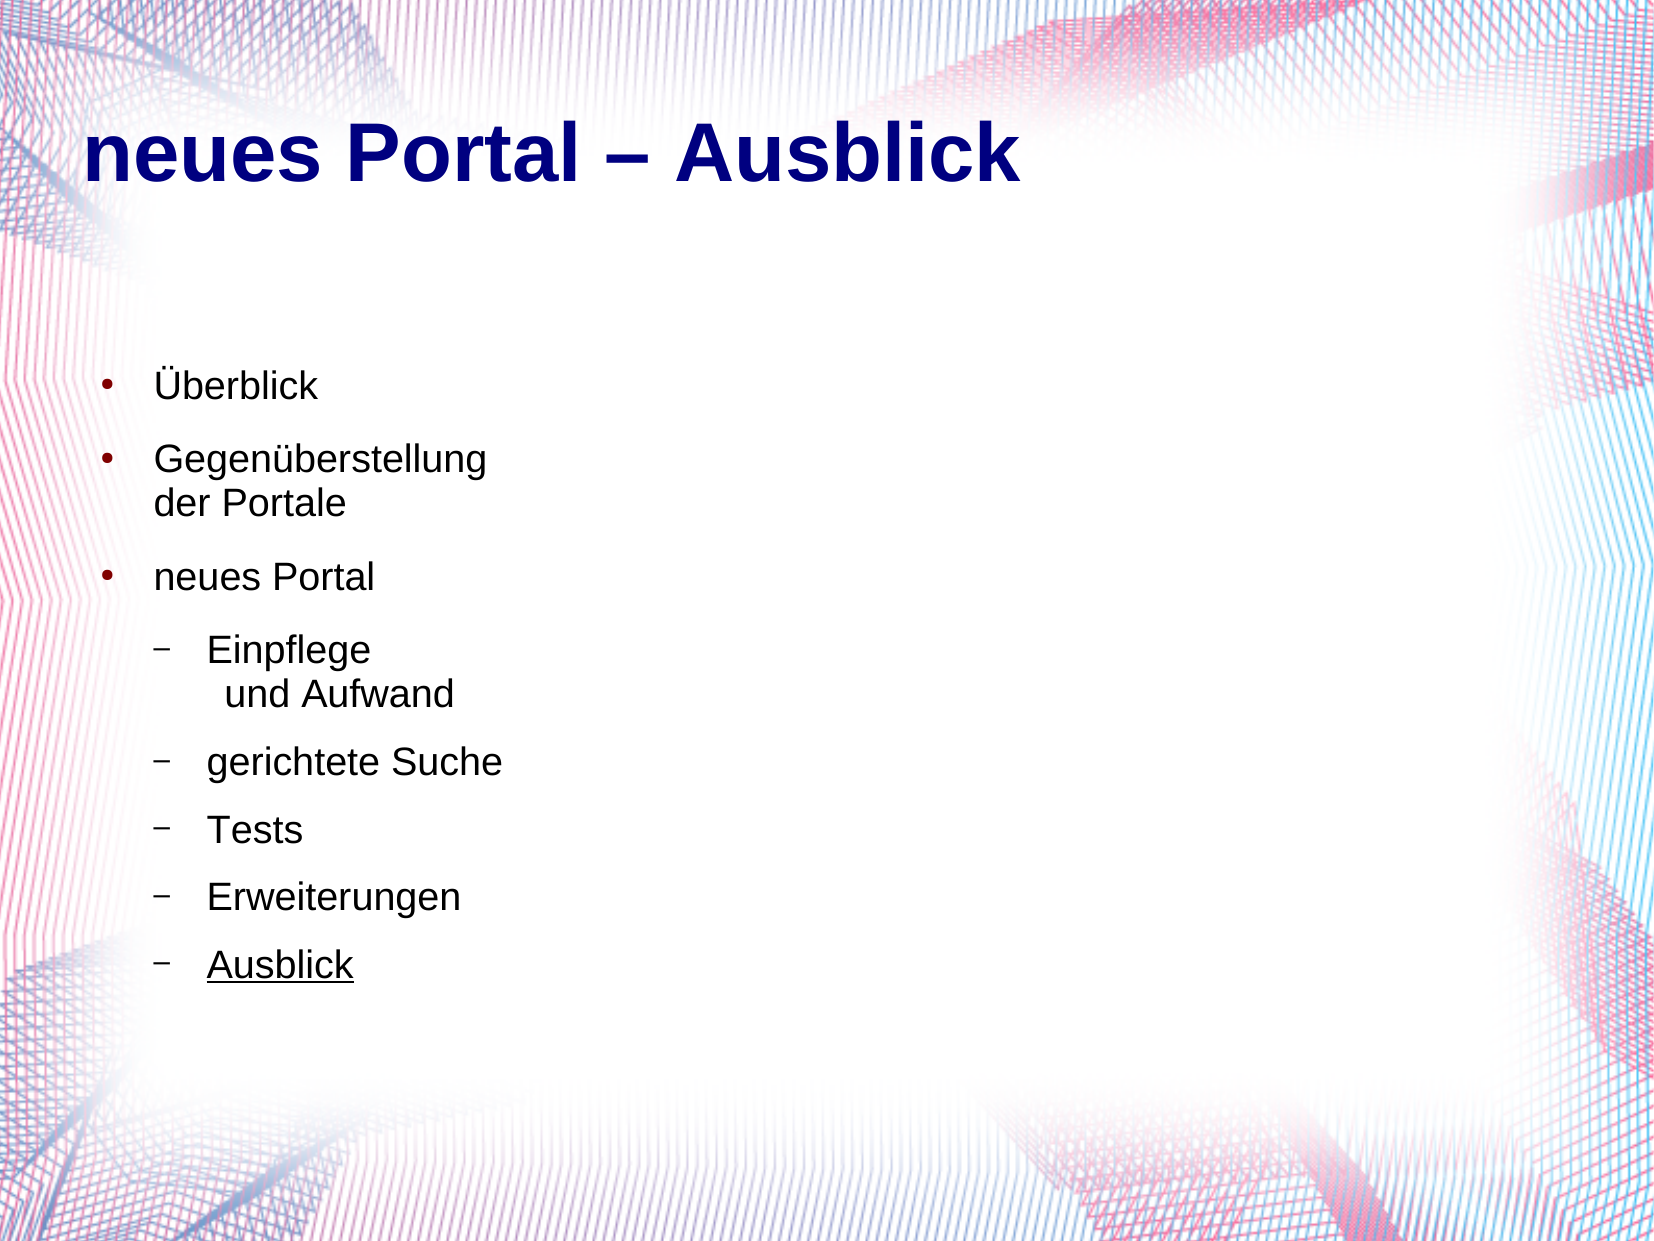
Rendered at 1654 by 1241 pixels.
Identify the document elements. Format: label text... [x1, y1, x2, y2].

title neues Portal – Ausblick [82, 49, 1571, 257]
list Überblick Gegenüberstellung der Portale neues Portal Einpflege und Aufwand gerichtete Suche Tests Erweiterungen Ausblick [82, 290, 520, 1109]
picture [0, 0, 1654, 1241]
